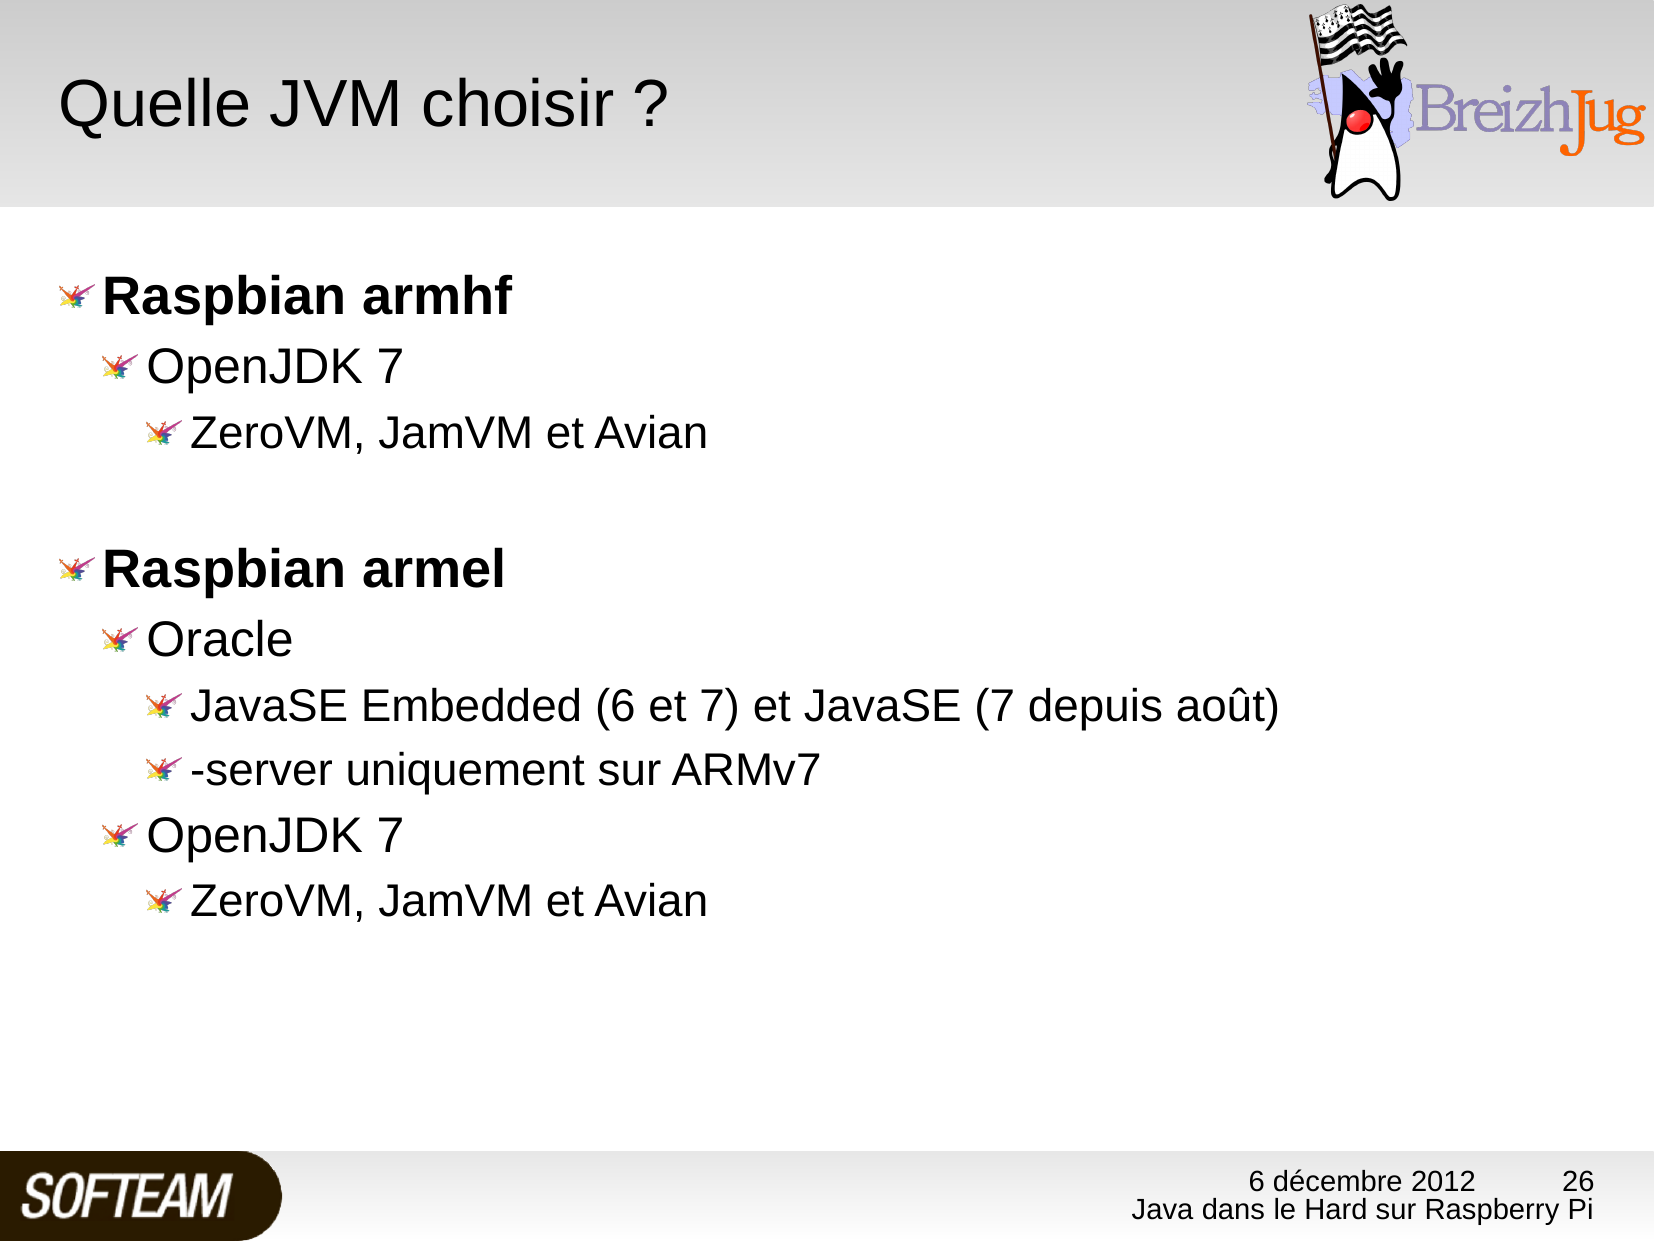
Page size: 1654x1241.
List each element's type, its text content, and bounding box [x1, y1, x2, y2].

list Raspbian armhf OpenJDK 7 ZeroVM, JamVM et Avian Raspbian armel Oracle JavaSE Embedded (6 et 7) et JavaSE (7 depuis août) -server uniquement sur ARMv7 OpenJDK 7 ZeroVM, JamVM et Avian [59, 265, 1595, 1123]
title Quelle JVM choisir ? [59, 29, 1359, 178]
picture [1299, 0, 1654, 206]
picture [0, 1151, 286, 1241]
